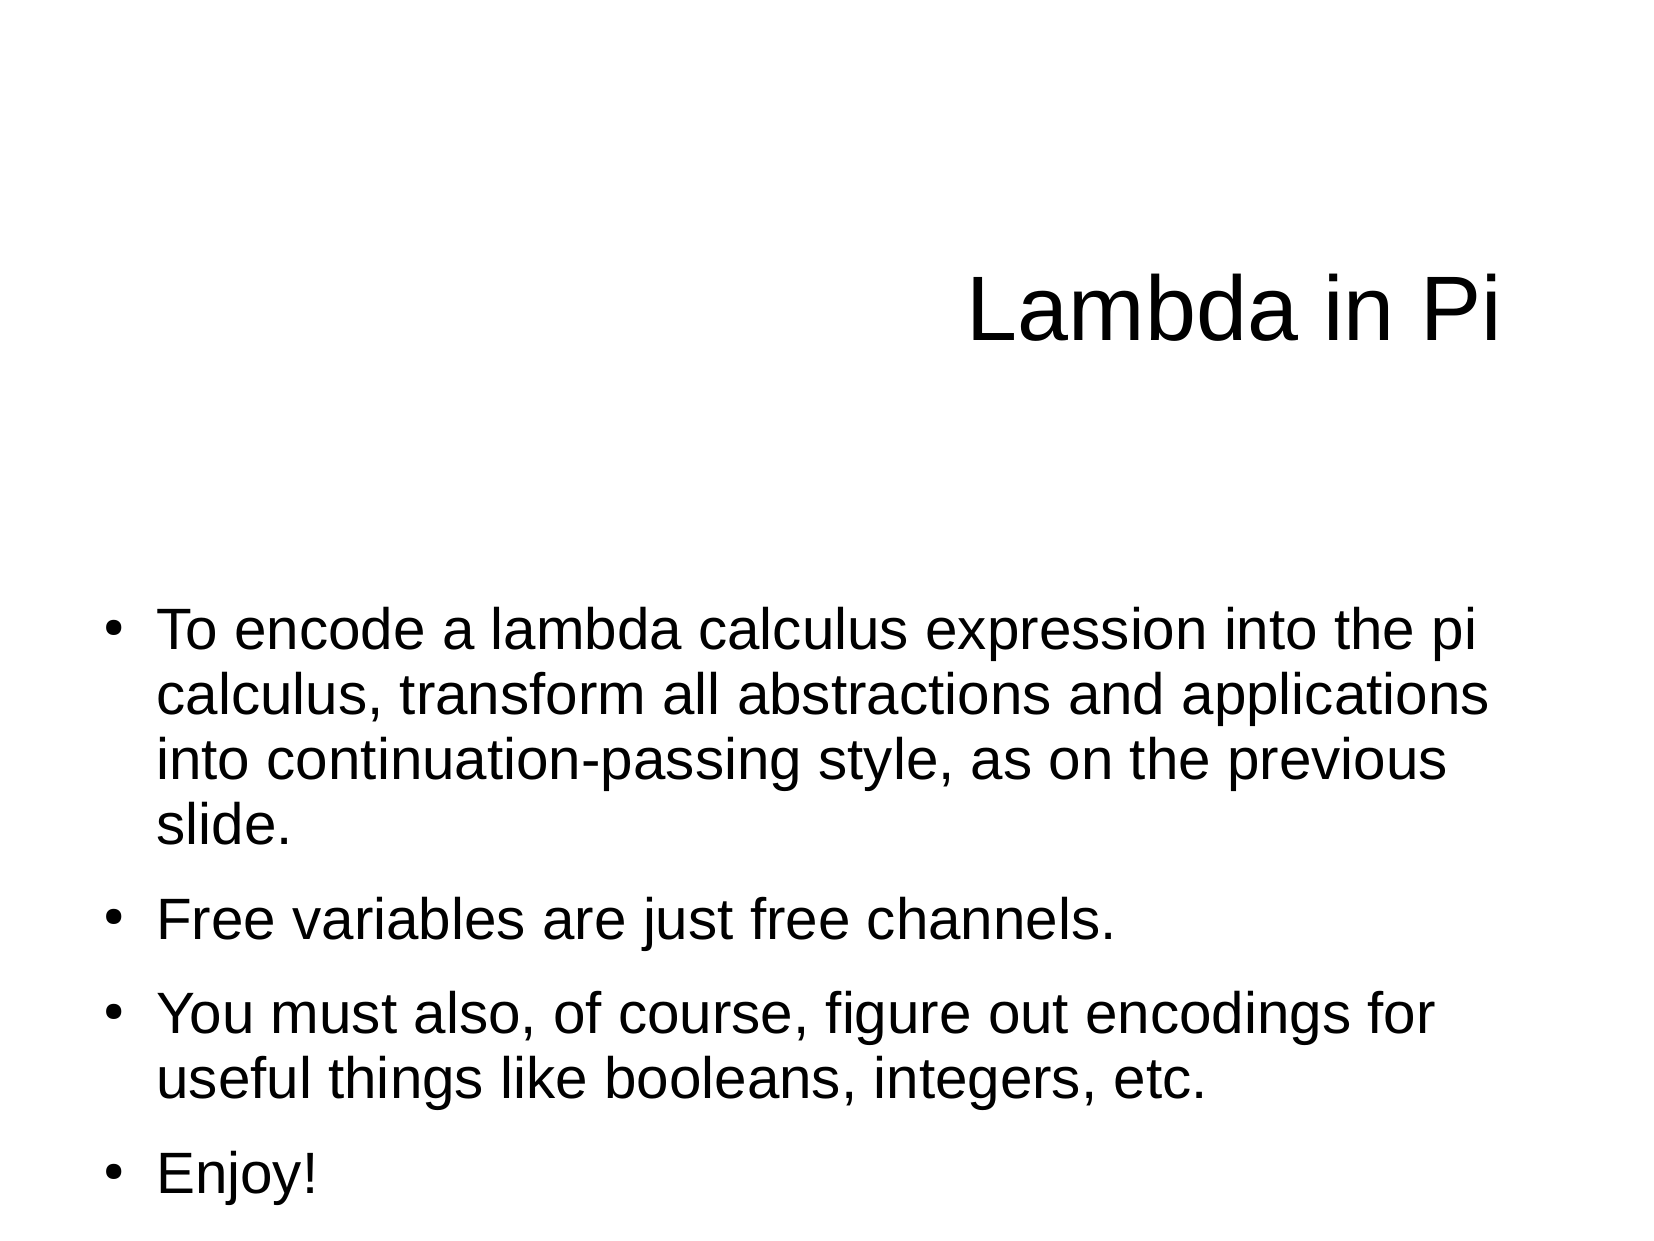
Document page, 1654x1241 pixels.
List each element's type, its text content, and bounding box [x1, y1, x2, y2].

title Lambda in Pi [924, 240, 1546, 377]
list To encode a lambda calculus expression into the pi calculus, transform all abstractions and applications into continuation-passing style, as on the previous slide. Free variables are just free channels. You must also, of course, figure out encodings for useful things like booleans, integers, etc. Enjoy! [85, 596, 1574, 1204]
